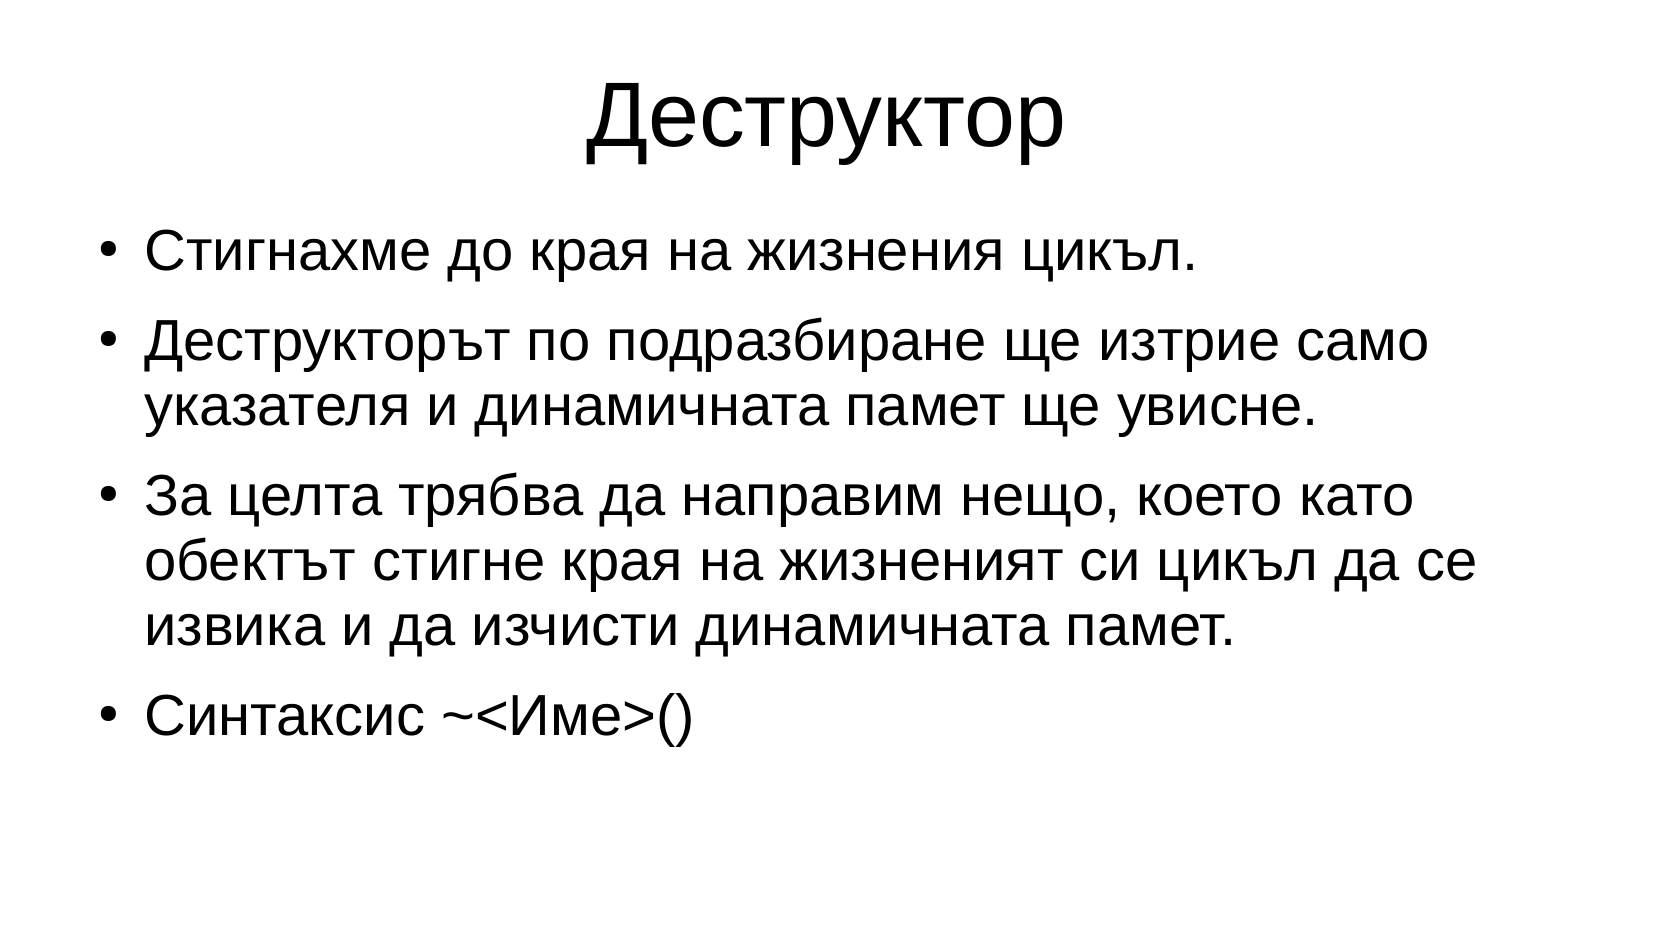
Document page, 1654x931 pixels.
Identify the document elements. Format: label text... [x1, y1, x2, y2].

list Стигнахме до края на жизнения цикъл. Деструкторът по подразбиране ще изтрие само указателя и динамичната памет ще увисне. За целта трябва да направим нещо, което като обектът стигне края на жизненият си цикъл да се извика и да изчисти динамичната памет. Синтаксис ~<Име>() [82, 217, 1571, 758]
title Деструктор [82, 37, 1571, 193]
